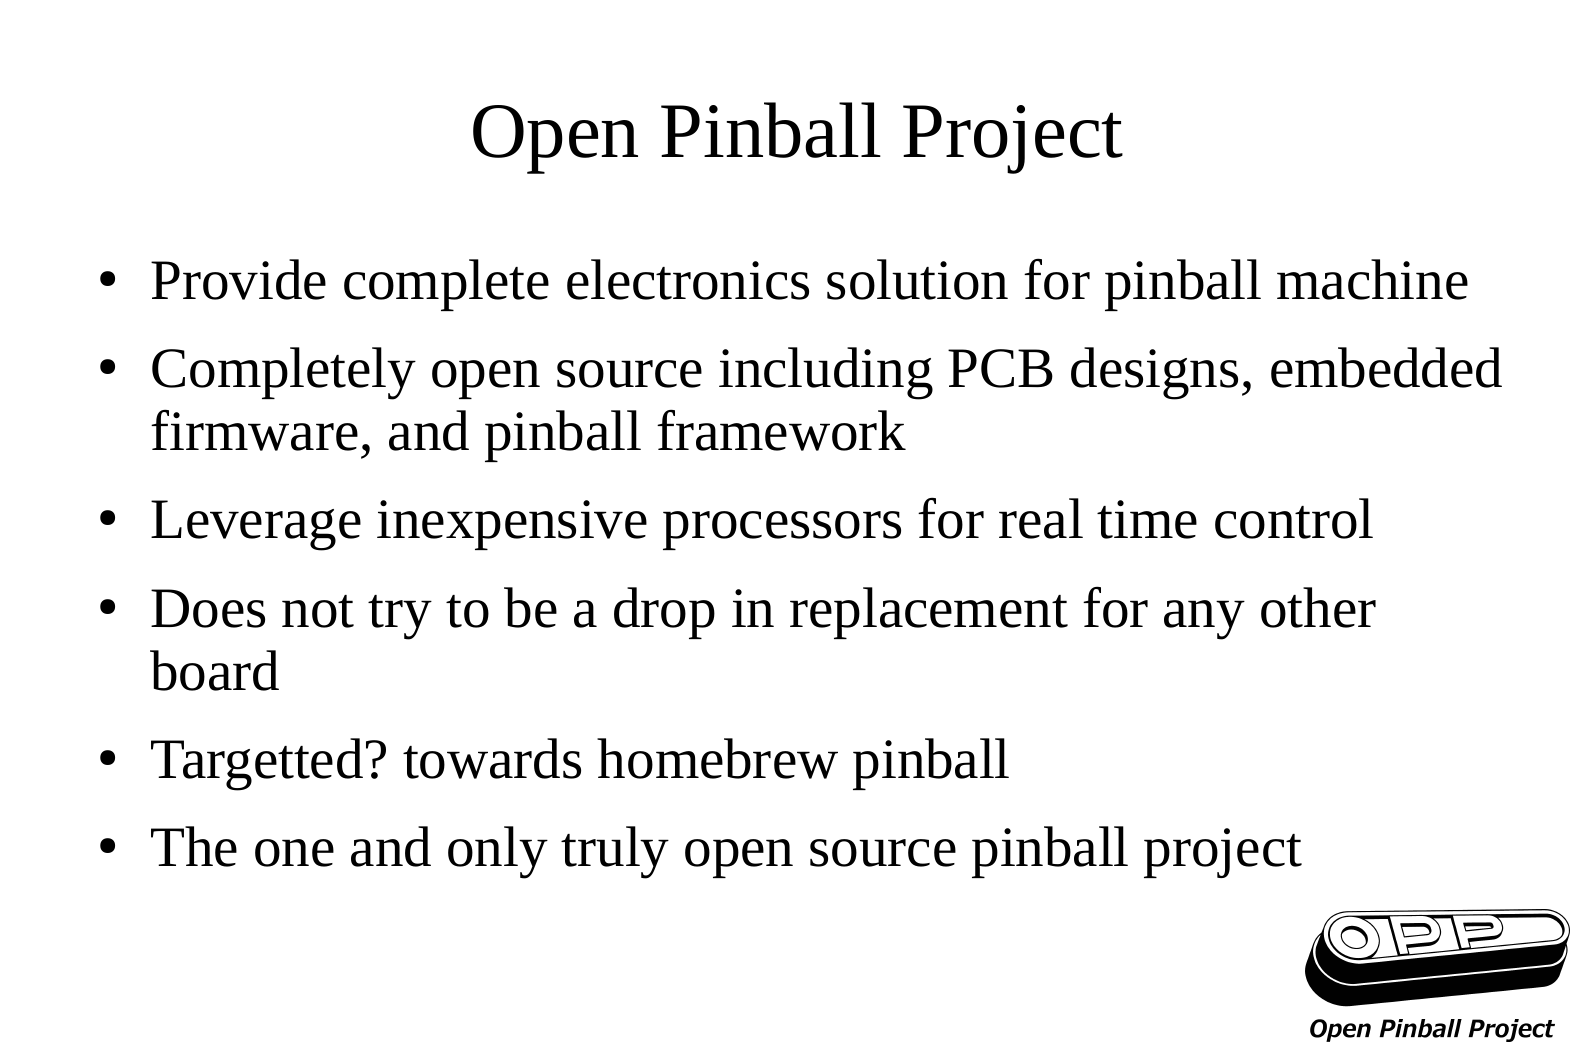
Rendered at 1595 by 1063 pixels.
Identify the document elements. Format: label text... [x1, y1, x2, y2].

picture [1305, 909, 1570, 1042]
title Open Pinball Project [79, 42, 1515, 220]
list Provide complete electronics solution for pinball machine Completely open source including PCB designs, embedded firmware, and pinball framework Leverage inexpensive processors for real time control Does not try to be a drop in replacement for any other board Targetted? towards homebrew pinball The one and only truly open source pinball project [79, 248, 1515, 951]
